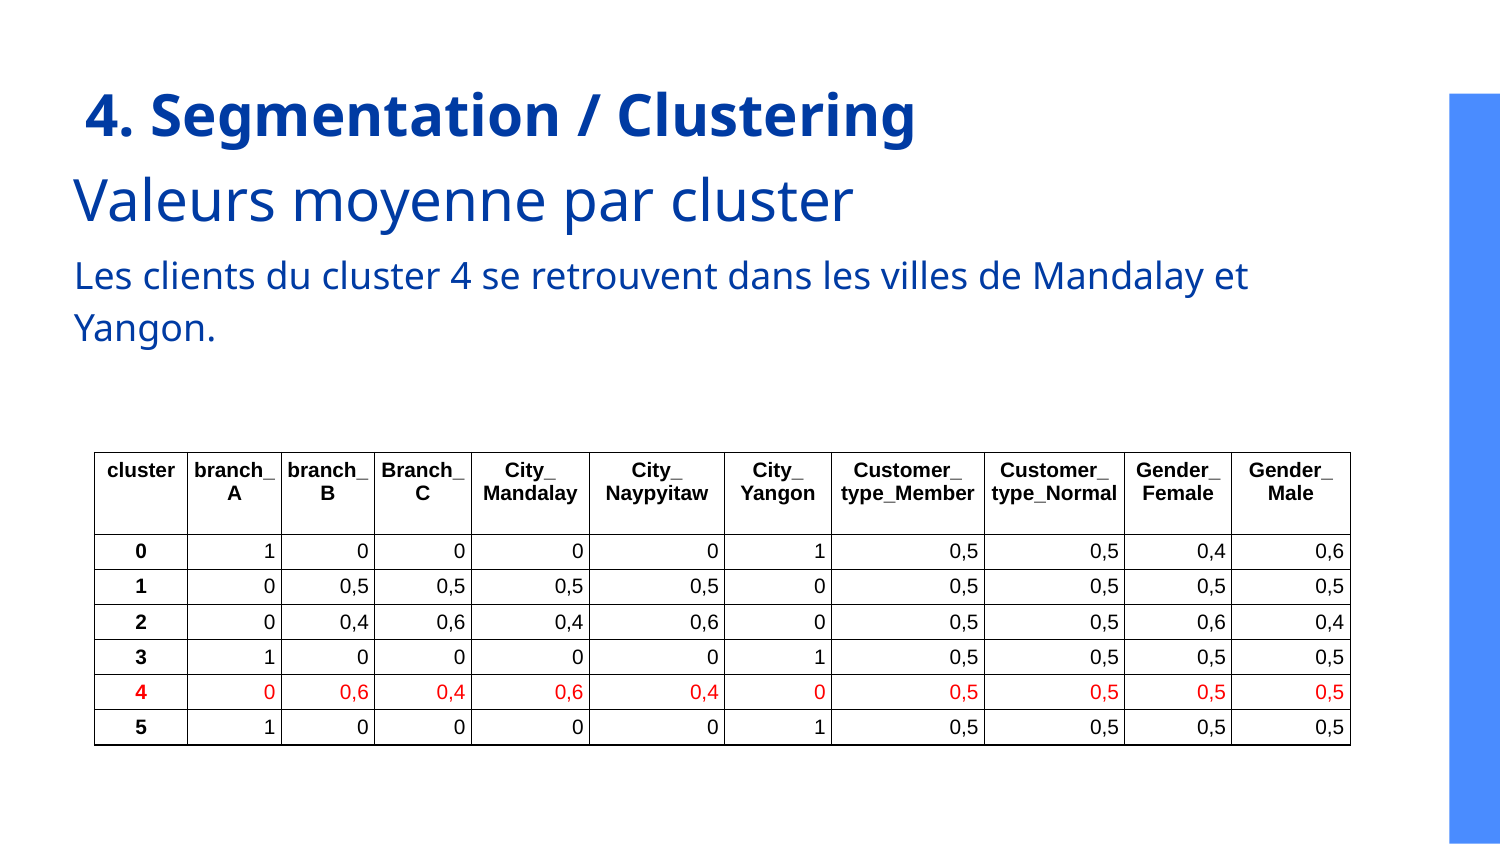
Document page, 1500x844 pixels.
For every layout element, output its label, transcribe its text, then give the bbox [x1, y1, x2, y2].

table_cell 0,5 [985, 535, 1124, 569]
table_header Branch_ C [375, 453, 471, 534]
table_cell 0,5 [472, 570, 589, 604]
table_cell 1 [725, 640, 831, 674]
table_header City_ Mandalay [472, 453, 589, 534]
table_cell 0 [590, 640, 724, 674]
table_cell 0,6 [1125, 605, 1231, 639]
table_header Customer_ type_Normal [985, 453, 1124, 534]
table_cell 0,5 [1232, 640, 1350, 674]
table_cell 5 [95, 710, 187, 744]
table_cell 2 [95, 605, 187, 639]
table_cell 0,5 [985, 710, 1124, 744]
table_header branch_A [188, 453, 281, 534]
table_header City_ Naypyitaw [590, 453, 724, 534]
table_cell 0,4 [1125, 535, 1231, 569]
table_cell 0,5 [1232, 675, 1350, 709]
table_cell 0,5 [985, 640, 1124, 674]
table_cell 0,4 [590, 675, 724, 709]
table_cell 0,5 [832, 605, 984, 639]
table_cell 0 [282, 710, 374, 744]
table_header branch_B [282, 453, 374, 534]
title 4. Segmentation / Clustering [70, 62, 1394, 147]
table_cell 0,5 [832, 535, 984, 569]
table_cell 0 [375, 640, 471, 674]
table_header Gender_ Male [1232, 453, 1350, 534]
table_cell 0,5 [1125, 675, 1231, 709]
table_cell 0,4 [375, 675, 471, 709]
table_cell 0,6 [472, 675, 589, 709]
table_cell 0 [188, 605, 281, 639]
table_cell 0,6 [282, 675, 374, 709]
table_cell 0 [725, 675, 831, 709]
table_cell 0 [282, 640, 374, 674]
table_cell 0,4 [472, 605, 589, 639]
table_cell 0,5 [590, 570, 724, 604]
table_cell 0 [725, 605, 831, 639]
table_cell 0,5 [832, 570, 984, 604]
table_cell 1 [188, 710, 281, 744]
table_cell 0,5 [375, 570, 471, 604]
table_header cluster [95, 453, 187, 534]
table_cell 0 [375, 535, 471, 569]
table_cell 0,6 [375, 605, 471, 639]
table_cell 0,5 [1125, 640, 1231, 674]
table_cell 1 [95, 570, 187, 604]
table_cell 0 [95, 535, 187, 569]
table_cell 0,5 [282, 570, 374, 604]
title Les clients du cluster 4 se retrouvent dans les villes de Mandalay et Yangon. [59, 230, 1418, 378]
table_cell 4 [95, 675, 187, 709]
table_cell 0,5 [832, 640, 984, 674]
table_cell 0,5 [1125, 710, 1231, 744]
table_cell 0,5 [985, 675, 1124, 709]
table_cell 0 [472, 640, 589, 674]
table_cell 0 [472, 535, 589, 569]
table_cell 0,5 [985, 605, 1124, 639]
table_cell 0 [375, 710, 471, 744]
table_cell 0,5 [832, 710, 984, 744]
table_header Gender_ Female [1125, 453, 1231, 534]
table_cell 0 [188, 570, 281, 604]
table_cell 0 [725, 570, 831, 604]
table_cell 0,6 [590, 605, 724, 639]
table_cell 0 [188, 675, 281, 709]
table_cell 0,5 [832, 675, 984, 709]
table_cell 0,5 [1232, 570, 1350, 604]
table_cell 0,5 [1125, 570, 1231, 604]
table_cell 0 [472, 710, 589, 744]
table_cell 0,4 [282, 605, 374, 639]
table_cell 1 [188, 535, 281, 569]
table_cell 0,4 [1232, 605, 1350, 639]
table_cell 0 [282, 535, 374, 569]
table_cell 0 [590, 535, 724, 569]
table_cell 1 [725, 535, 831, 569]
table_cell 0,6 [1232, 535, 1350, 569]
table_cell 0,5 [985, 570, 1124, 604]
table_cell 0,5 [1232, 710, 1350, 744]
table_cell 0 [590, 710, 724, 744]
title Valeurs moyenne par cluster [59, 147, 1418, 230]
table_cell 3 [95, 640, 187, 674]
table_cell 1 [725, 710, 831, 744]
table_header City_ Yangon [725, 453, 831, 534]
table_header Customer_ type_Member [832, 453, 984, 534]
table_cell 1 [188, 640, 281, 674]
